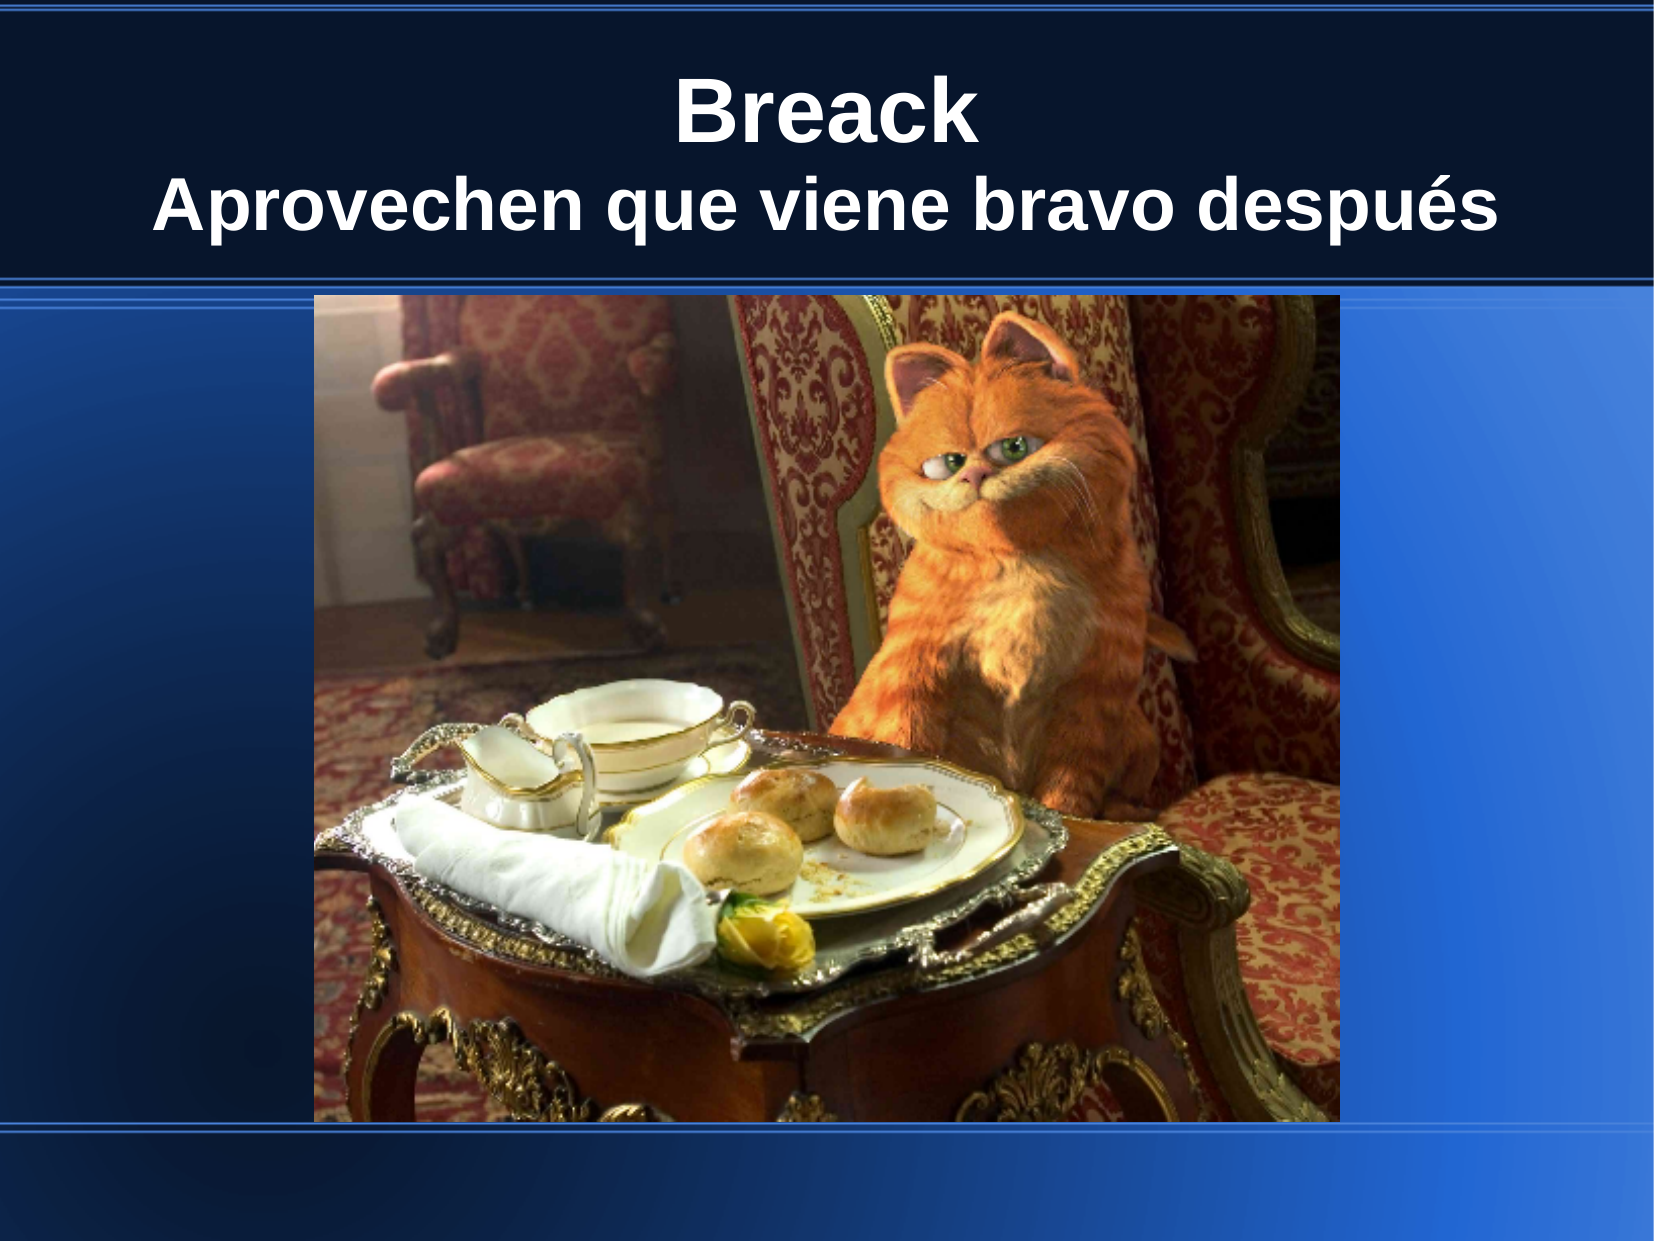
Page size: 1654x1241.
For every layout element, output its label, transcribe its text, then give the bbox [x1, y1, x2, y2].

title Breack Aprovechen que viene bravo después [82, 49, 1571, 257]
picture [0, 0, 1654, 1241]
